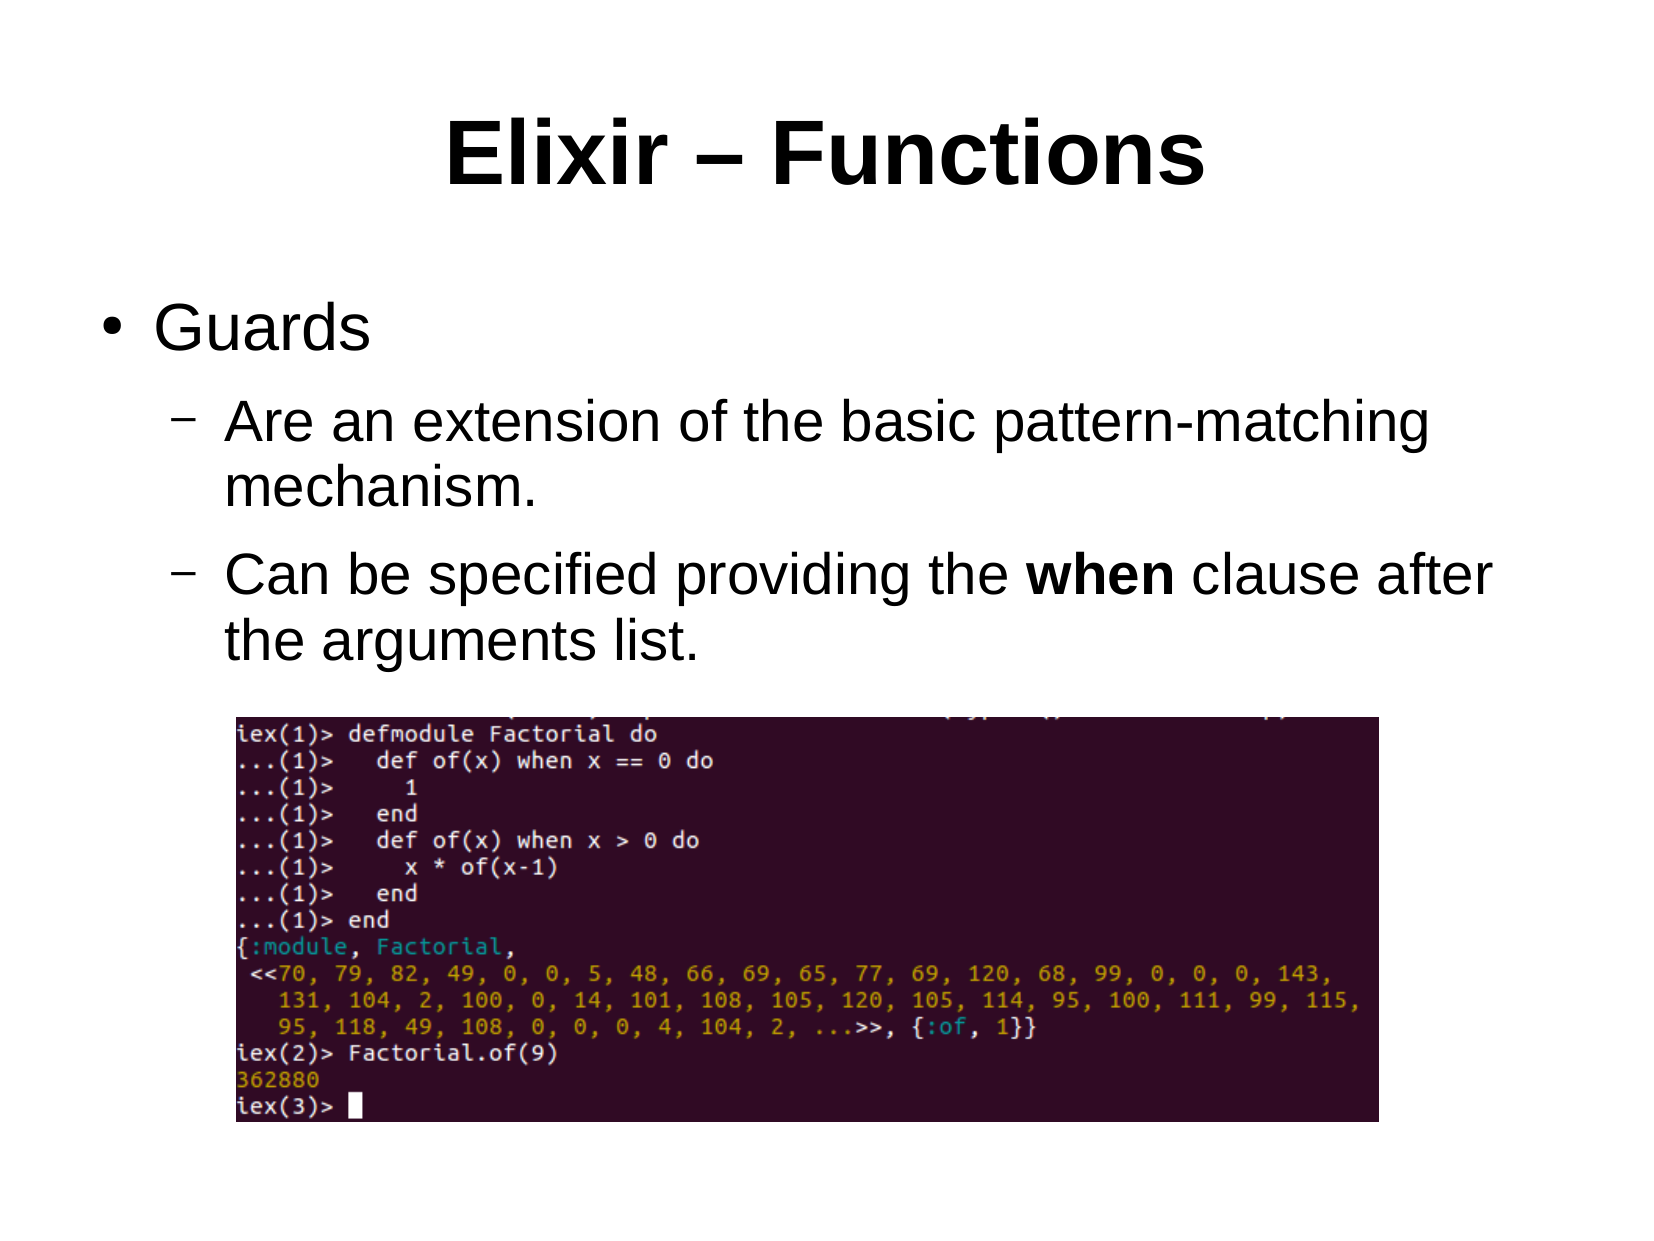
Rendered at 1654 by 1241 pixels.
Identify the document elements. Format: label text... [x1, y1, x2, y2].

title Elixir – Functions [82, 49, 1571, 257]
picture [236, 717, 1379, 1123]
list Guards Are an extension of the basic pattern-matching mechanism. Can be specified providing the when clause after the arguments list. [82, 290, 1571, 1010]
